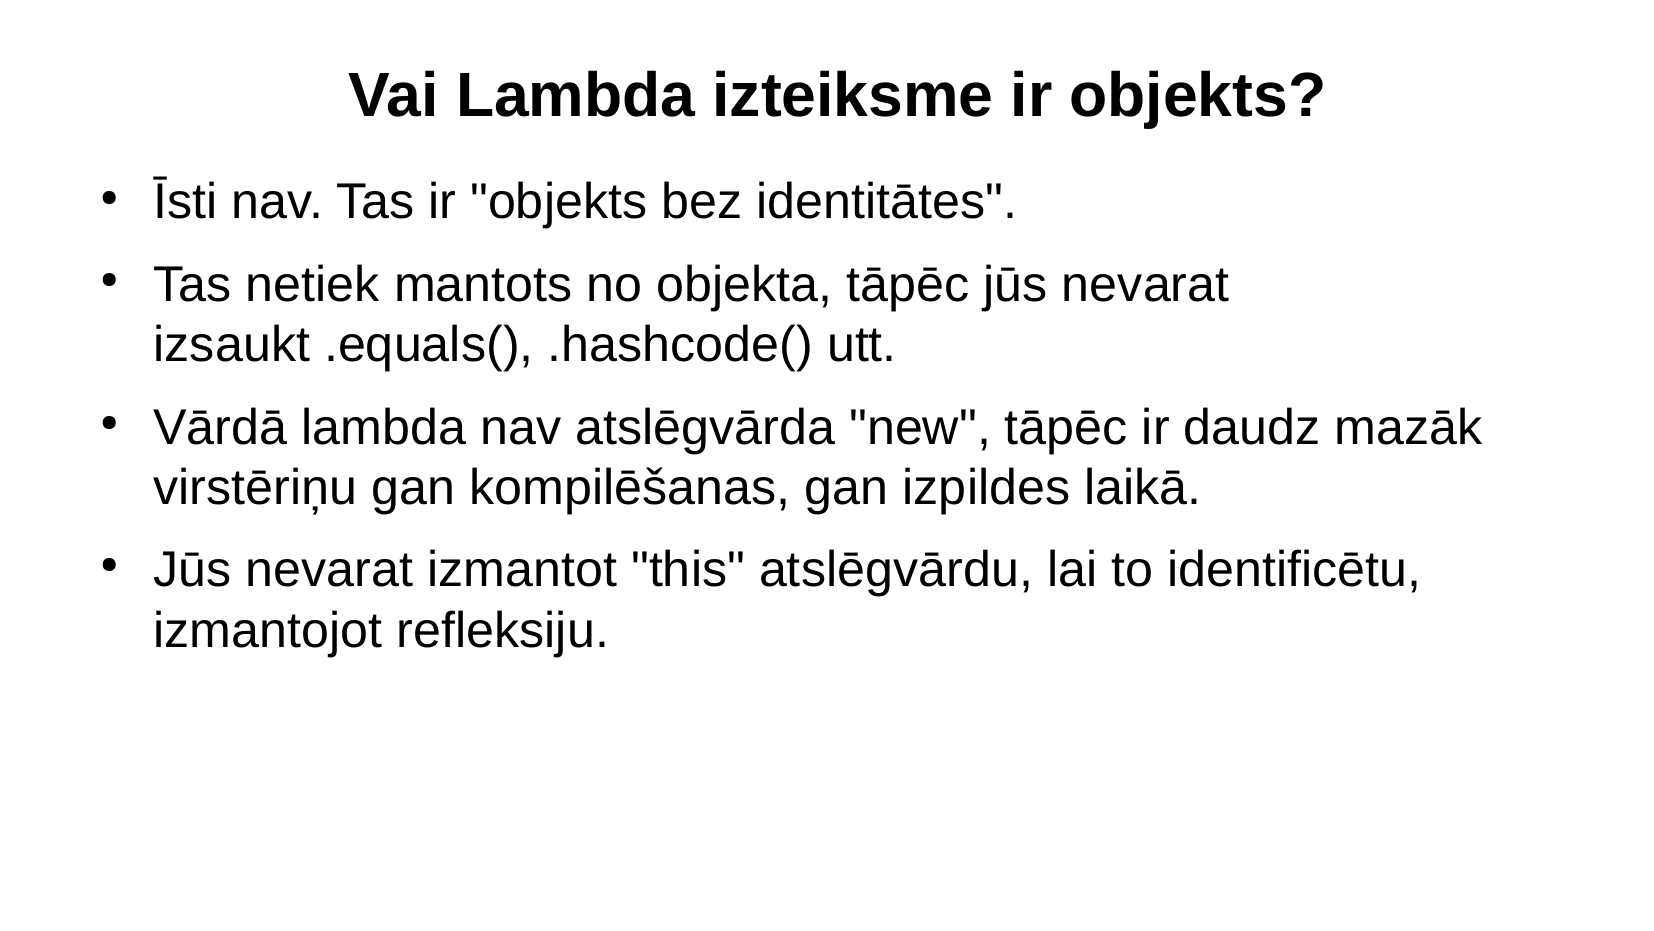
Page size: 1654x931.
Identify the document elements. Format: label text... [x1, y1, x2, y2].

title Vai Lambda izteiksme ir objekts? [82, 17, 1571, 166]
list Īsti nav. Tas ir "objekts bez identitātes". Tas netiek mantots no objekta, tāpēc jūs nevarat izsaukt .equals(), .hashcode() utt. Vārdā lambda nav atslēgvārda "new", tāpēc ir daudz mazāk virstēriņu gan kompilēšanas, gan izpildes laikā. Jūs nevarat izmantot "this" atslēgvārdu, lai to identificētu, izmantojot refleksiju. [82, 168, 1538, 889]
